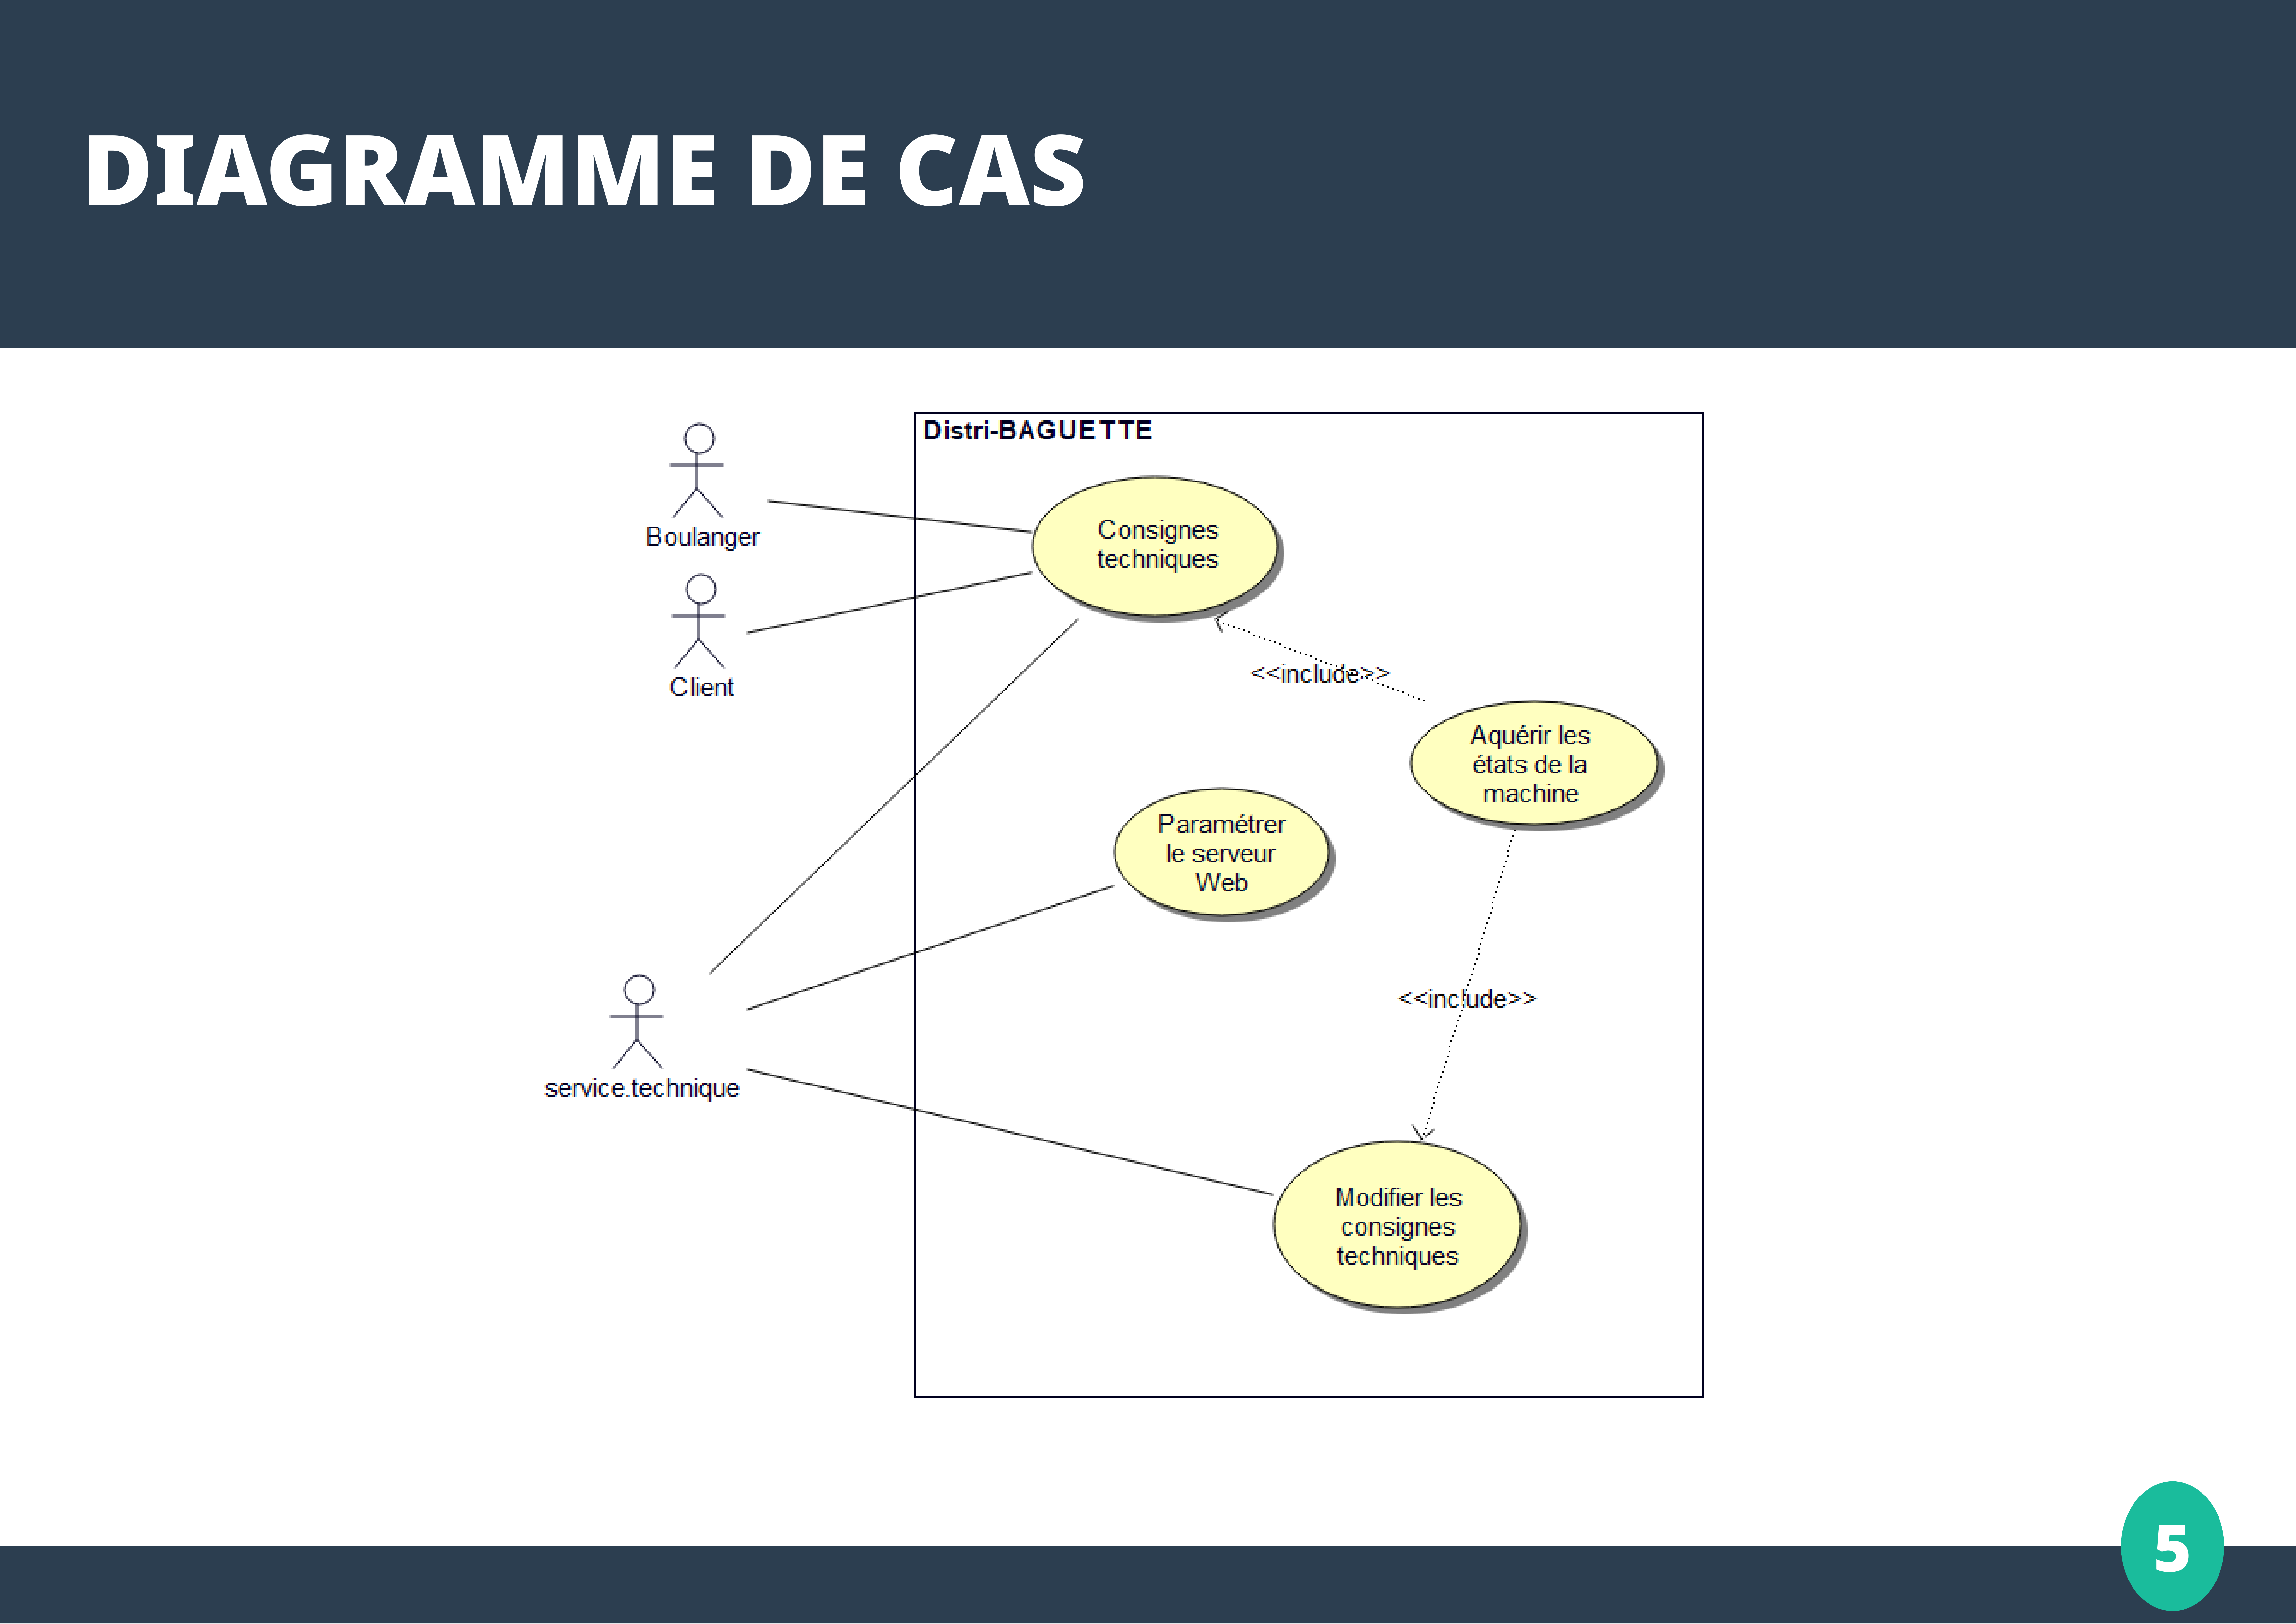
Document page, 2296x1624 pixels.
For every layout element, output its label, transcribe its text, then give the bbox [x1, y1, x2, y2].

title DIAGRAMME DE CAS [82, 64, 2214, 270]
picture [476, 364, 1815, 1477]
